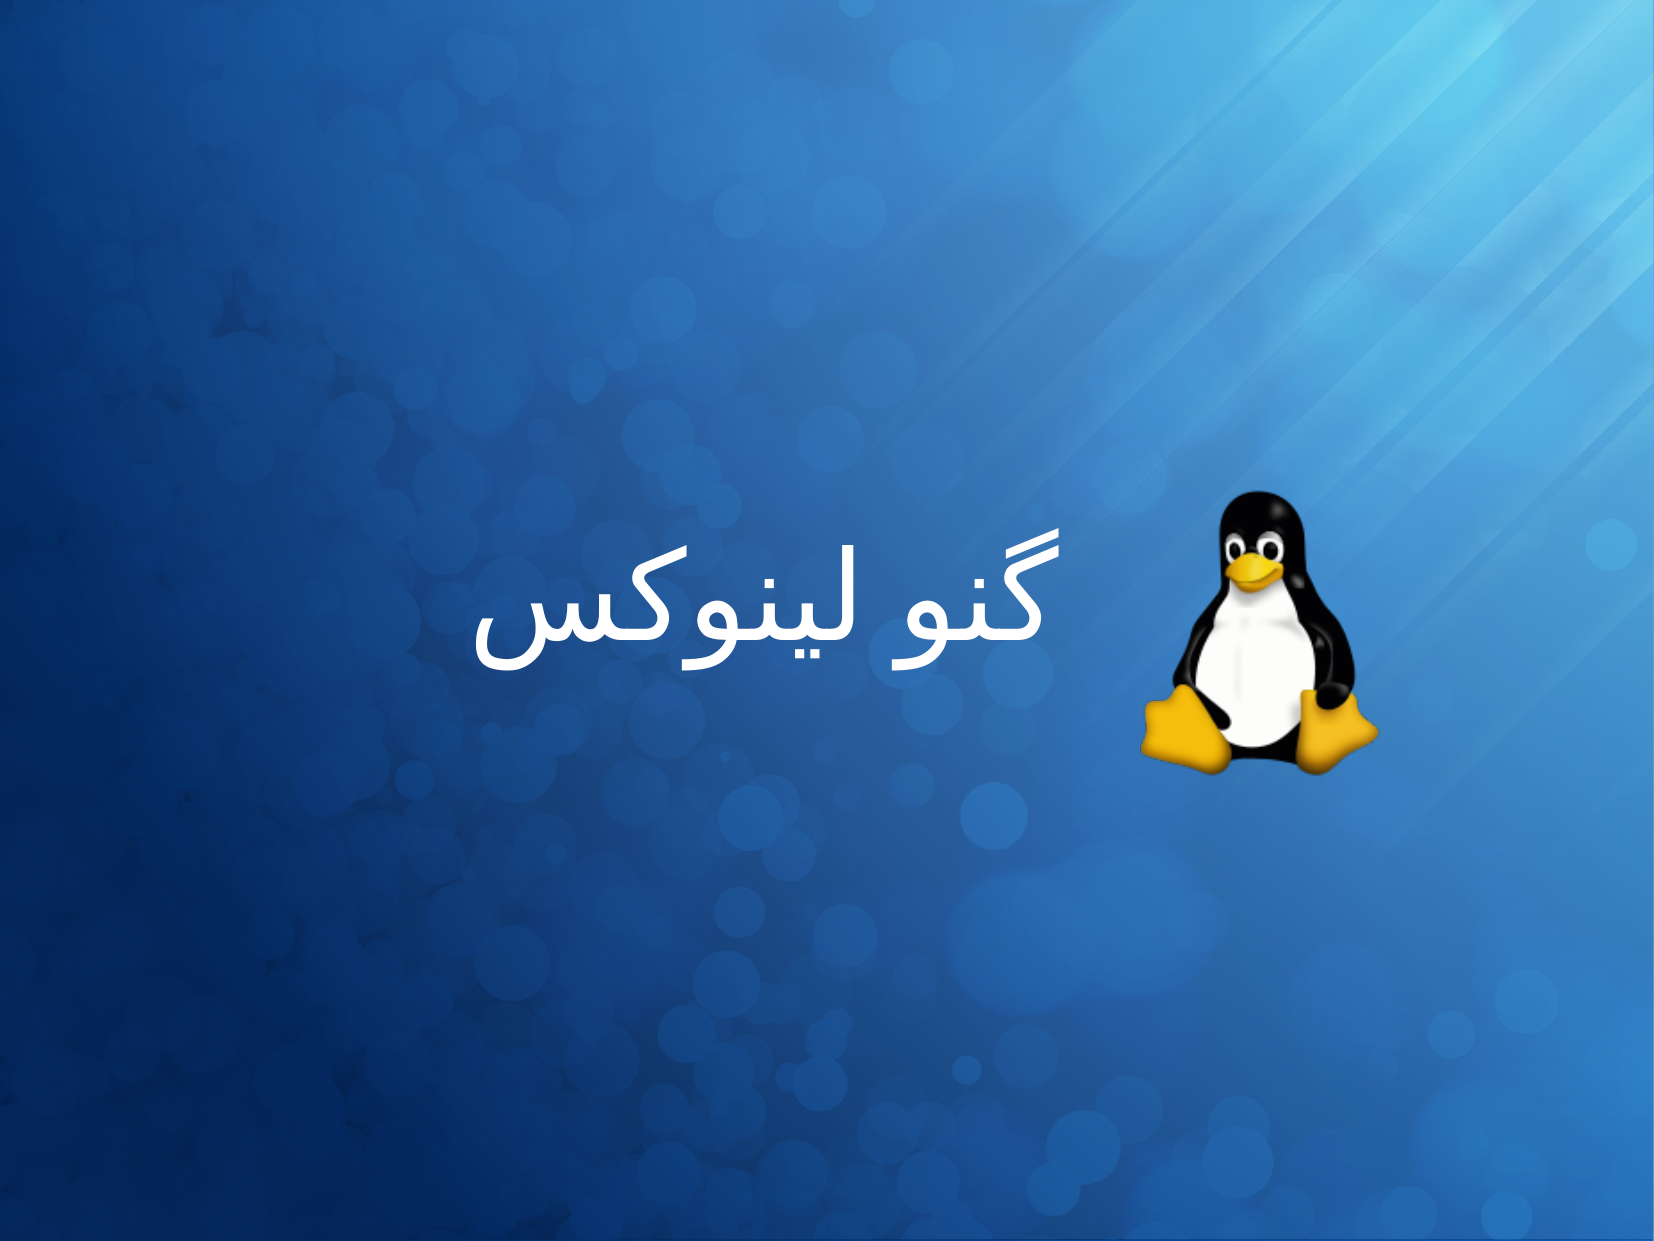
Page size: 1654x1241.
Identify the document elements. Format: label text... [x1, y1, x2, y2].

title گنو لینوکس [300, 525, 1125, 696]
picture [0, 0, 1654, 1241]
